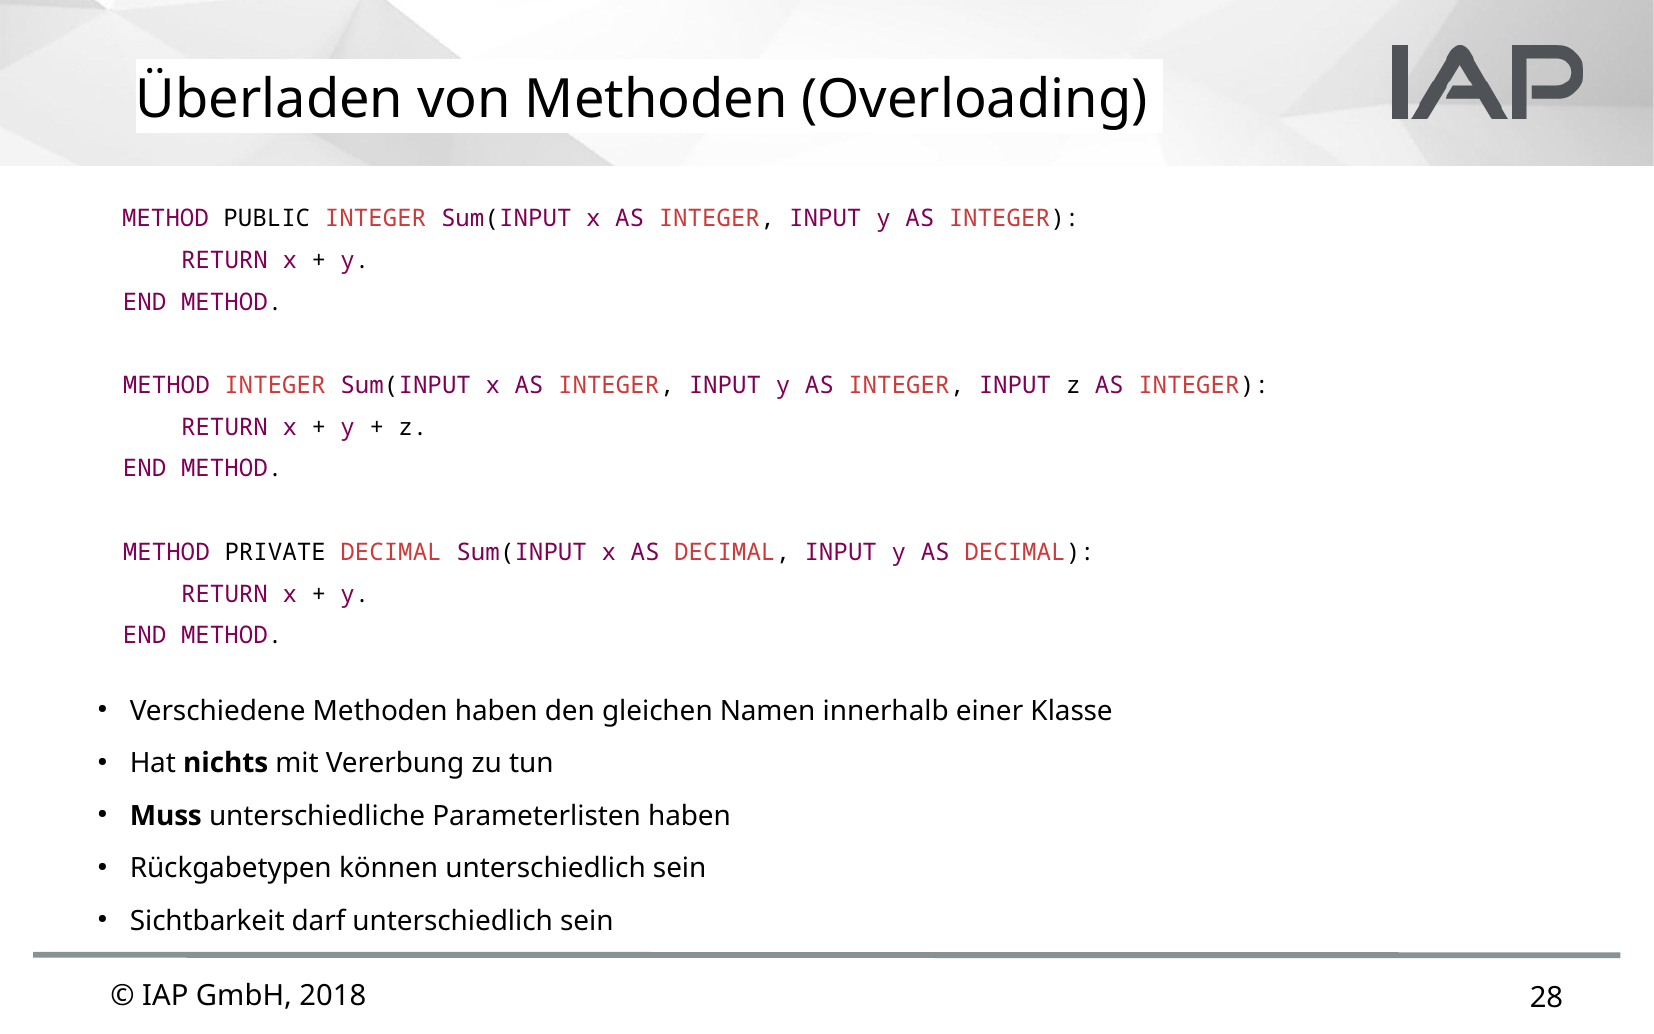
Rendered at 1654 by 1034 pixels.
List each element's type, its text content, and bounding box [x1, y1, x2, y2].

list Verschiedene Methoden haben den gleichen Namen innerhalb einer Klasse Hat nichts mit Vererbung zu tun Muss unterschiedliche Parameterlisten haben Rückgabetypen können unterschiedlich sein Sichtbarkeit darf unterschiedlich sein [82, 685, 1571, 939]
title Überladen von Methoden (Overloading) [135, 41, 1264, 152]
picture [0, 0, 1654, 166]
list METHOD PUBLIC INTEGER Sum(INPUT x AS INTEGER, INPUT y AS INTEGER): RETURN x + y. END METHOD. METHOD INTEGER Sum(INPUT x AS INTEGER, INPUT y AS INTEGER, INPUT z AS INTEGER): RETURN x + y + z. END METHOD. METHOD PRIVATE DECIMAL Sum(INPUT x AS DECIMAL, INPUT y AS DECIMAL): RETURN x + y. END METHOD. [64, 200, 1554, 656]
